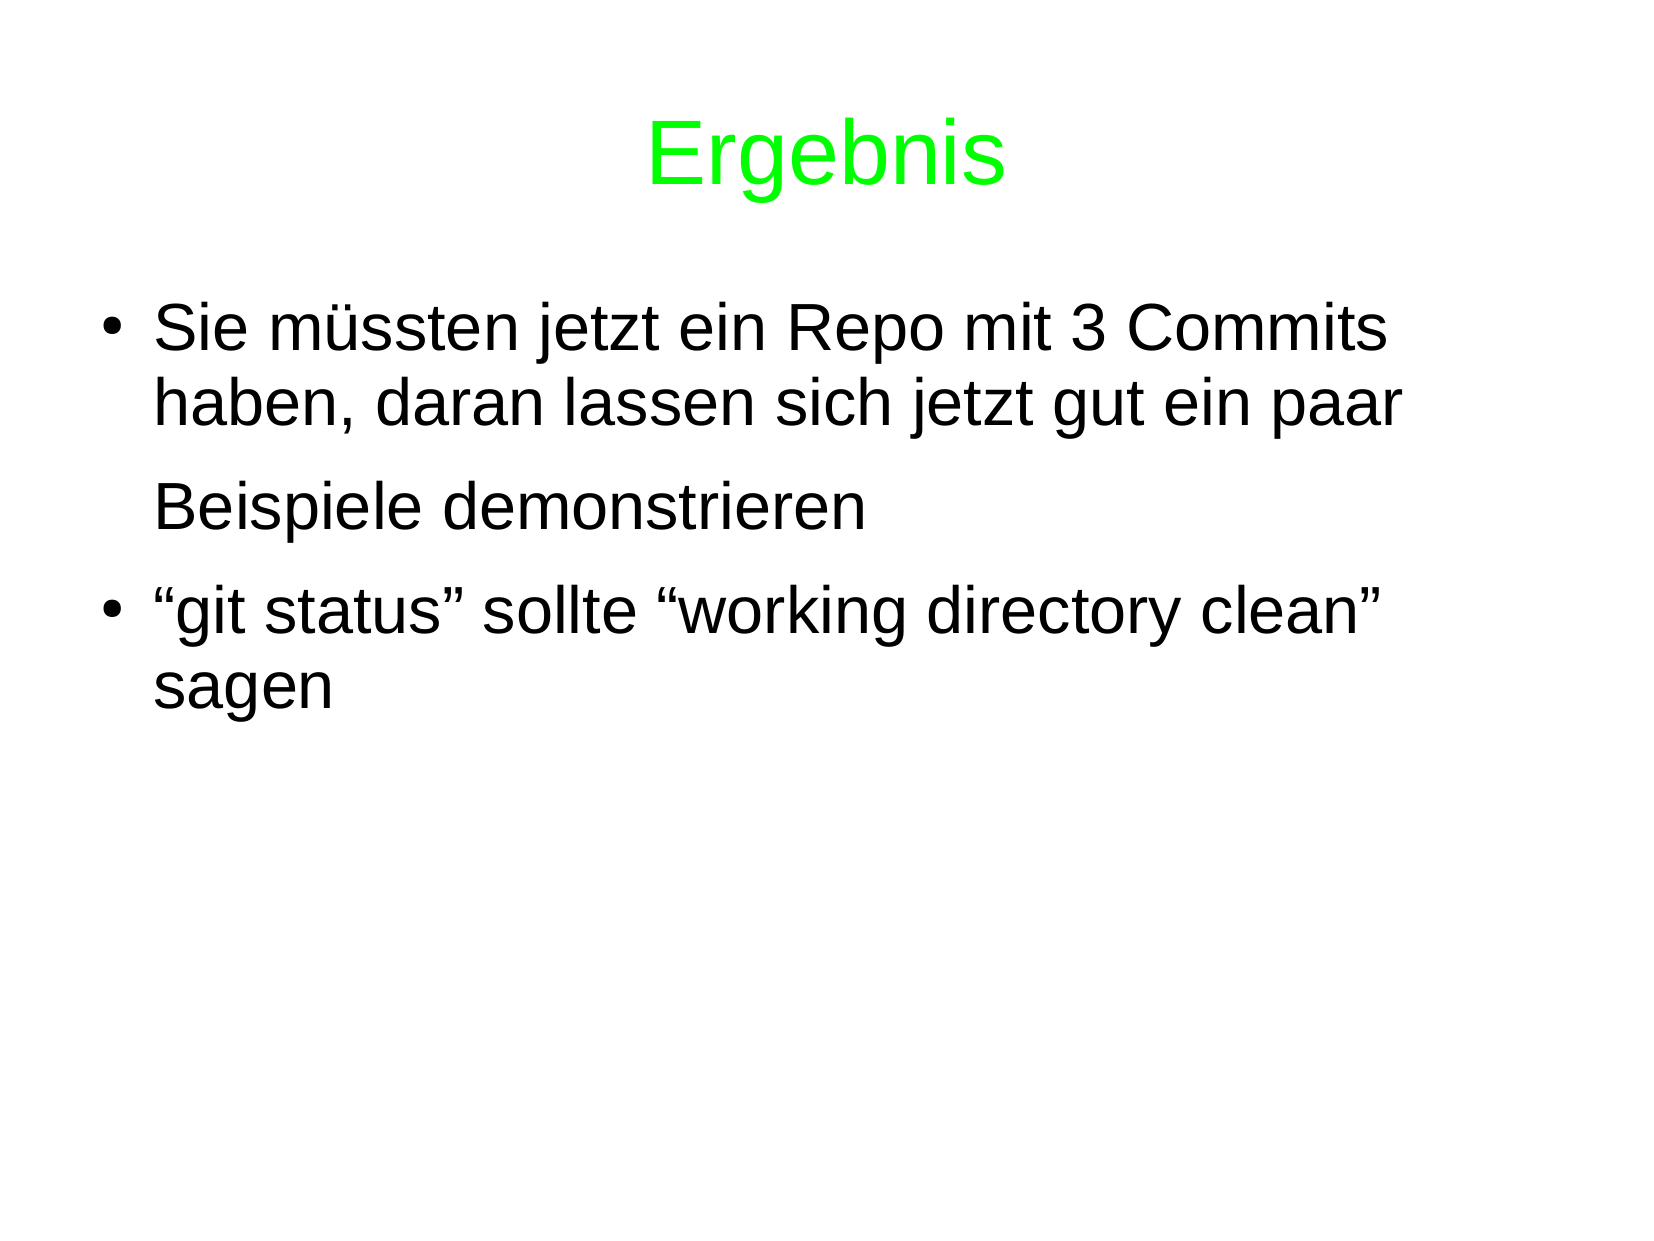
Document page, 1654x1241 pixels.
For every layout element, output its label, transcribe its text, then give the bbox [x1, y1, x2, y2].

list Sie müssten jetzt ein Repo mit 3 Commits haben, daran lassen sich jetzt gut ein paar Beispiele demonstrieren “git status” sollte “working directory clean” sagen [82, 290, 1538, 1010]
title Ergebnis [82, 49, 1571, 257]
